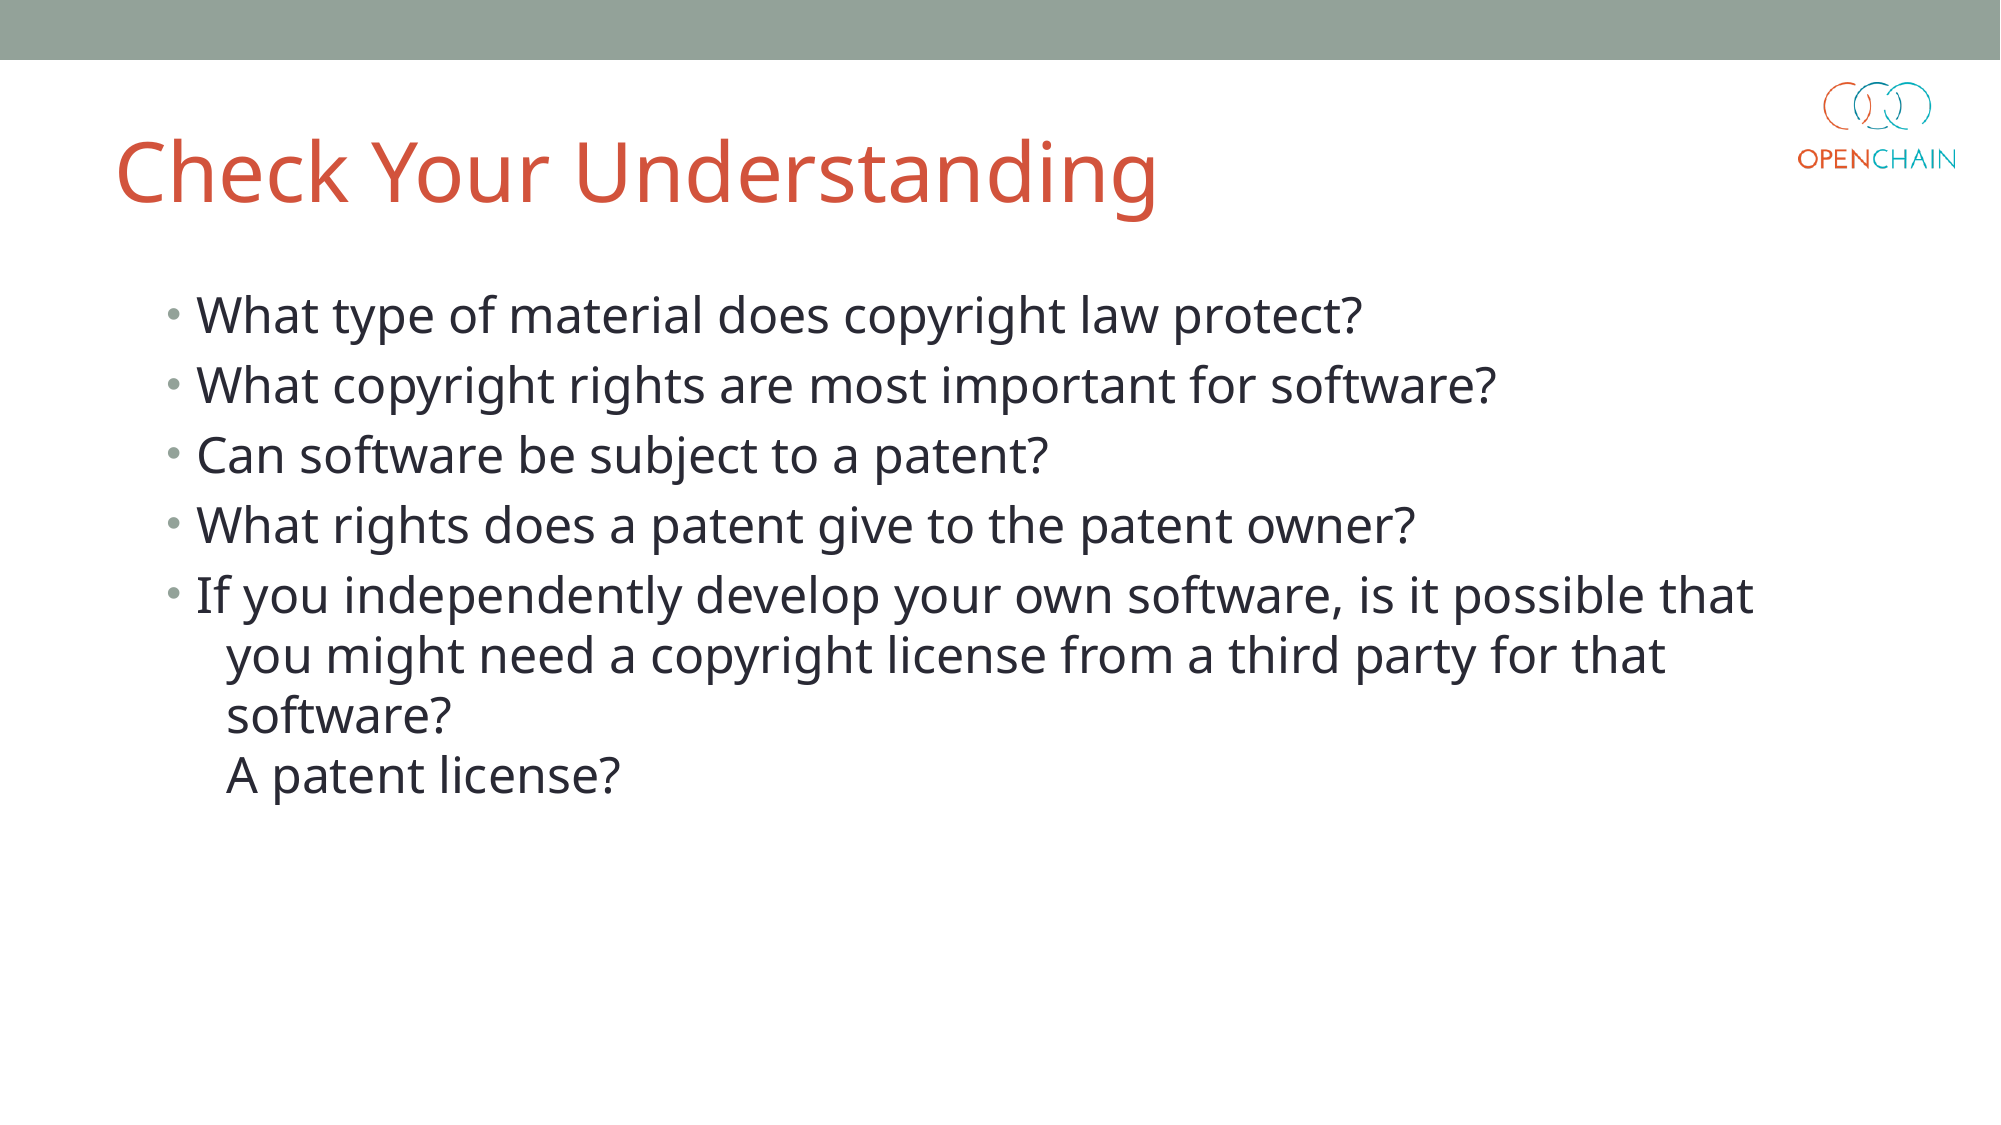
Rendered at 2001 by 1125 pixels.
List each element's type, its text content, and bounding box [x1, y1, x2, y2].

text_box What type of material does copyright law protect? What copyright rights are most important for software? Can software be subject to a patent? What rights does a patent give to the patent owner? If you independently develop your own software, is it possible that you might need a copyright license from a third party for that software? A patent license? [152, 276, 1876, 976]
text_box Check Your Understanding [100, 88, 1900, 250]
